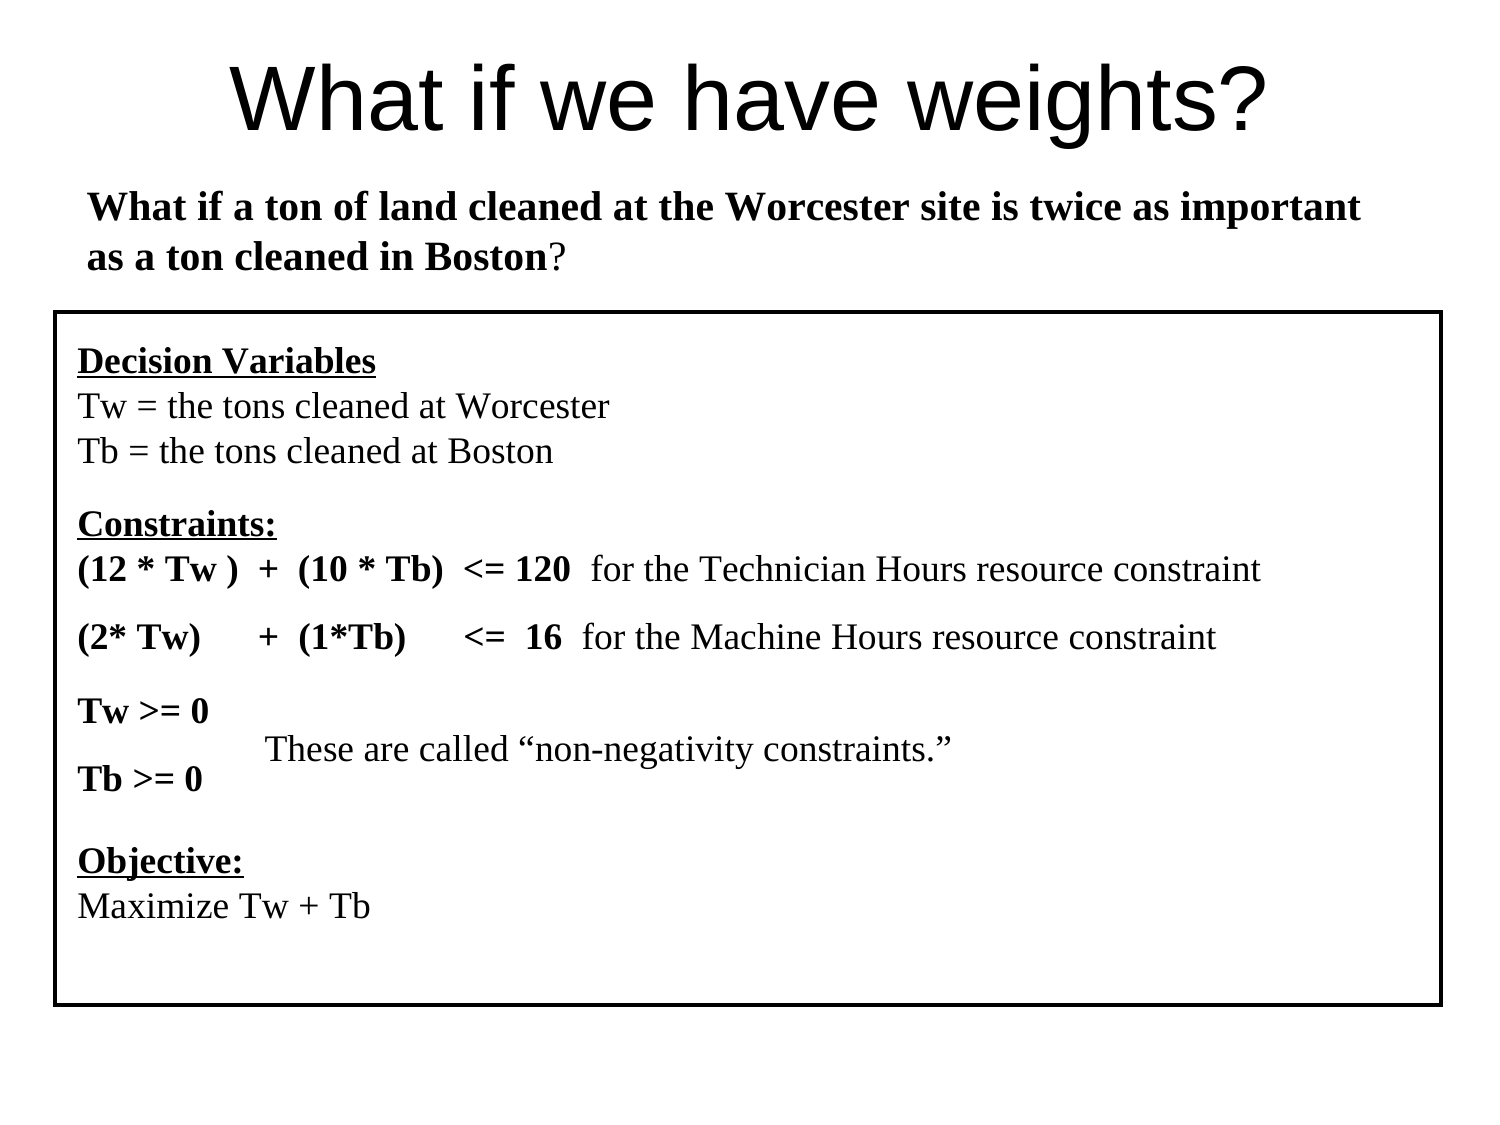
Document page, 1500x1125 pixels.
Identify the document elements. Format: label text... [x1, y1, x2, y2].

text_box Tw >= 0 Tb >= 0 [62, 678, 813, 808]
text_box These are called “non-negativity constraints.” [249, 715, 1288, 777]
text_box Objective: Maximize Tw + Tb [62, 828, 1351, 1003]
text_box Decision Variables Tw = the tons cleaned at Worcester Tb = the tons cleaned at Boston [62, 328, 813, 479]
text_box Constraints: (12 * Tw ) + (10 * Tb) <= 120 for the Technician Hours resource constraint (2* Tw) + (1*Tb) <= 16 for the Machine Hours resource constraint [62, 490, 1351, 733]
title What if we have weights? [75, 0, 1426, 188]
text_box What if a ton of land cleaned at the Worcester site is twice as important as a ton cleaned in Boston? [71, 171, 1397, 287]
